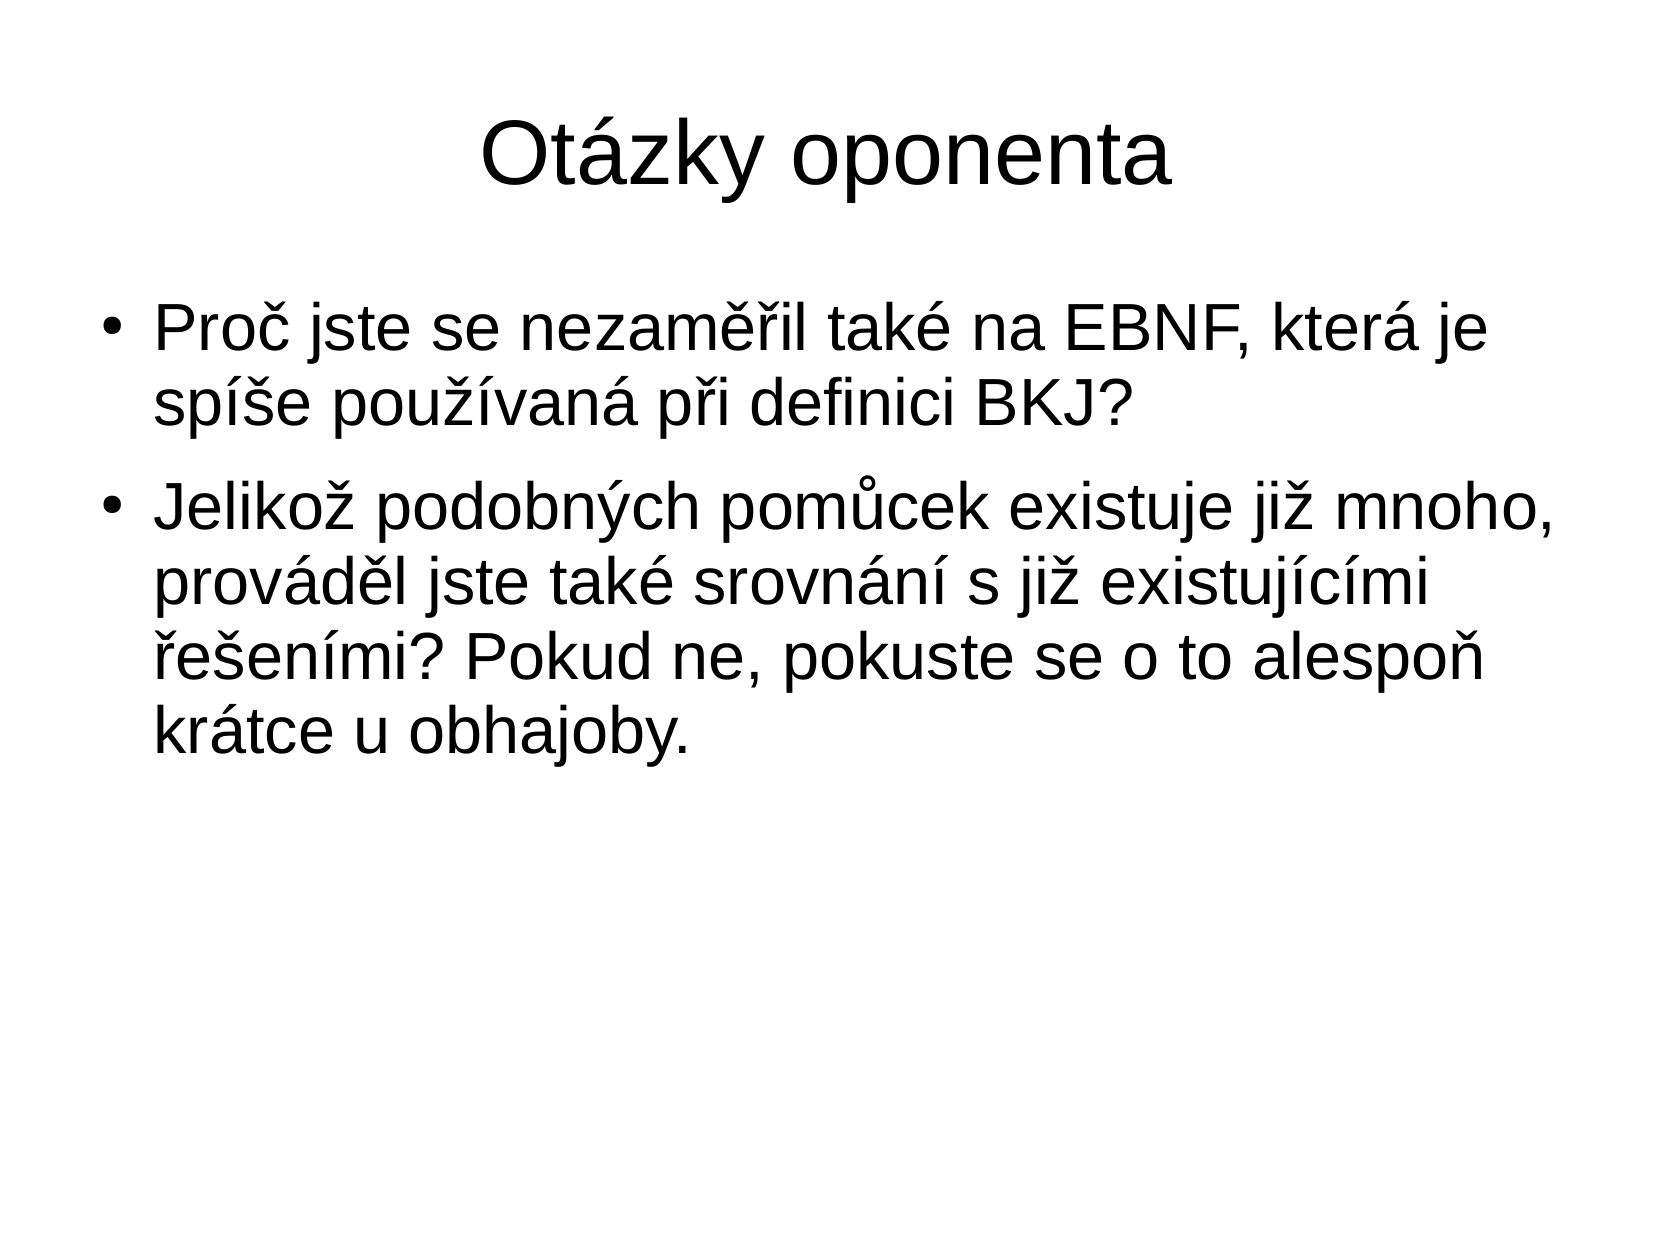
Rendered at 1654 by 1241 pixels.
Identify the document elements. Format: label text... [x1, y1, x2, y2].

list Proč jste se nezaměřil také na EBNF, která je spíše používaná při definici BKJ? Jelikož podobných pomůcek existuje již mnoho, prováděl jste také srovnání s již existujícími řešeními? Pokud ne, pokuste se o to alespoň krátce u obhajoby. [82, 290, 1571, 1010]
title Otázky oponenta [82, 49, 1571, 257]
